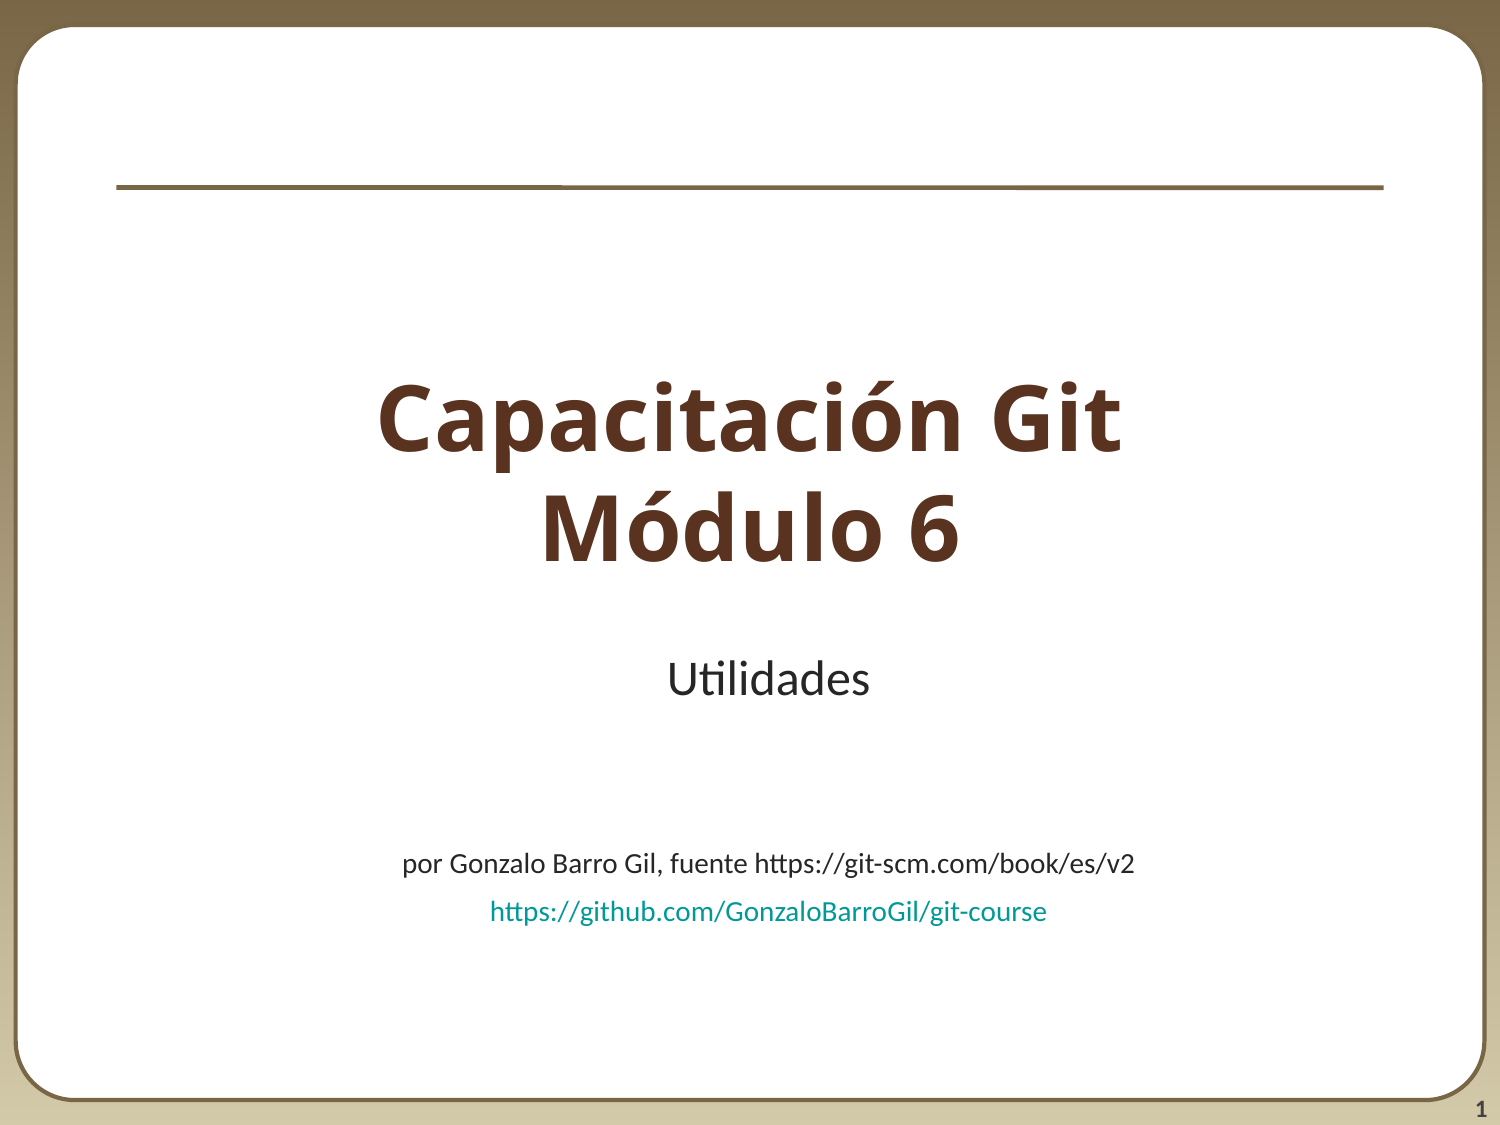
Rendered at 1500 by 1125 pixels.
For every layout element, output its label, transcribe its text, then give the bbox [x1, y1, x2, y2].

title Capacitación Git Módulo 6 [112, 349, 1388, 591]
subtitle Utilidades por Gonzalo Barro Gil, fuente https://git-scm.com/book/es/v2 https://github.com/GonzaloBarroGil/git-course [112, 637, 1388, 925]
